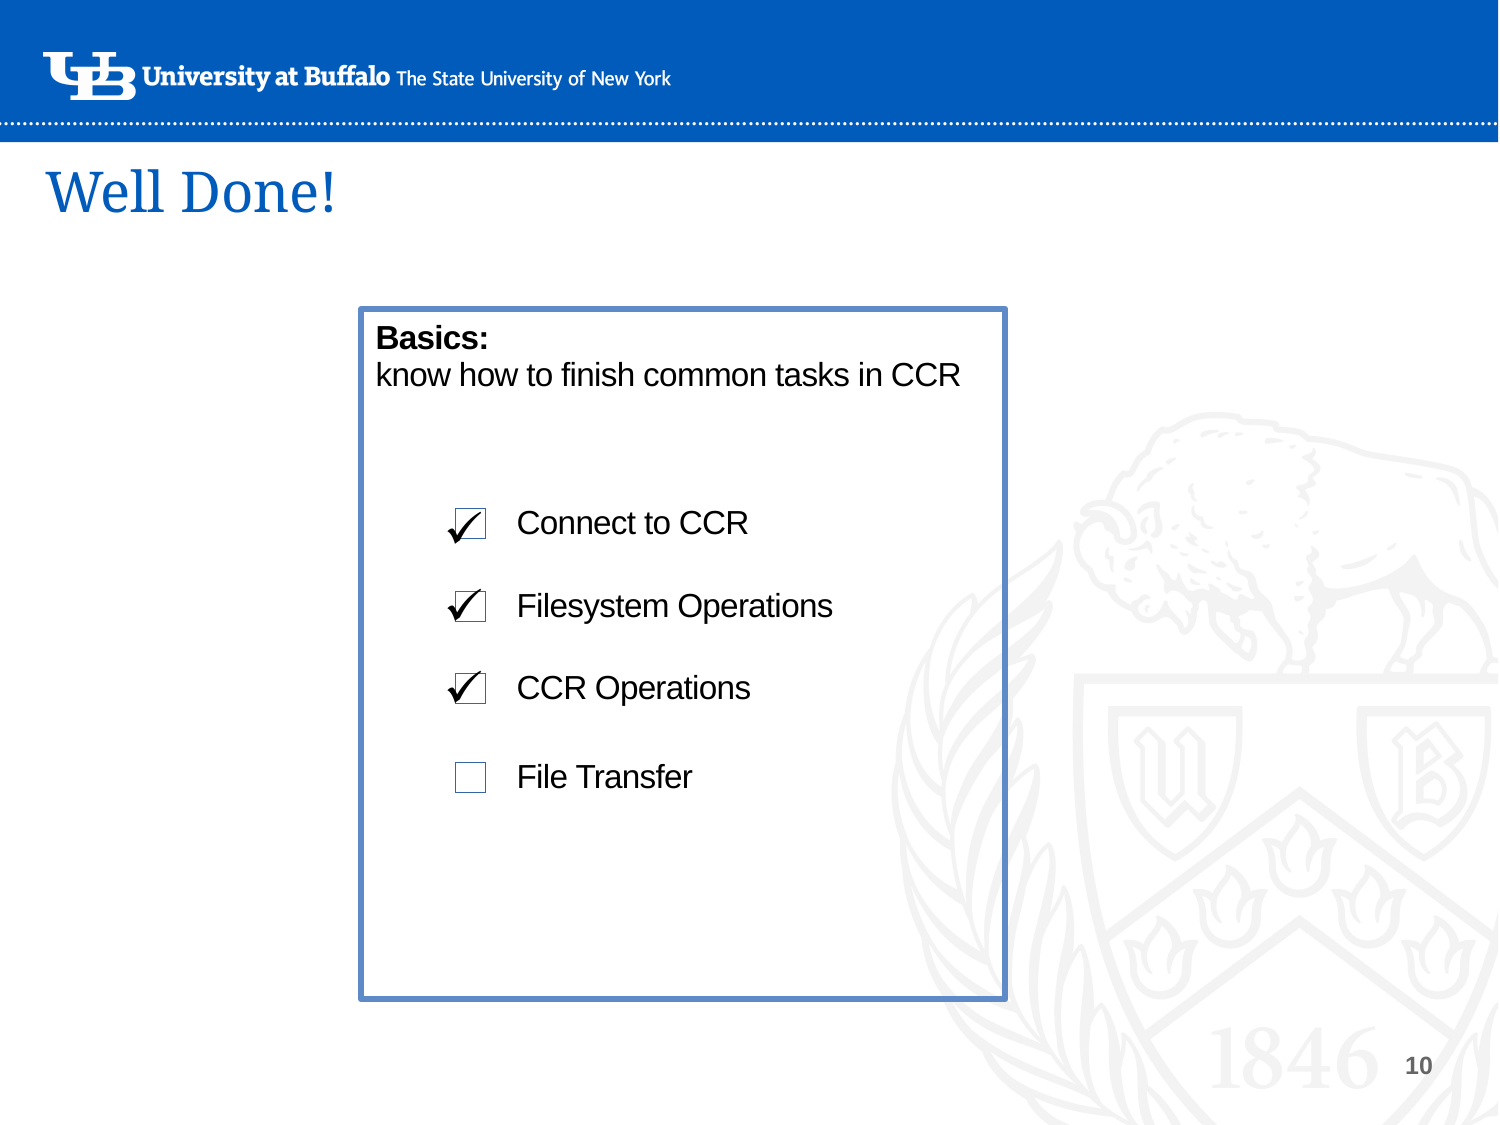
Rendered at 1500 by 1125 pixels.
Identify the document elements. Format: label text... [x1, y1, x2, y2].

text_box File Transfer [501, 751, 748, 804]
text_box ✓ [429, 585, 496, 646]
text_box [360, 309, 1006, 1000]
text_box CCR Operations [501, 662, 868, 715]
text_box ✓ [429, 508, 496, 569]
text_box ✓ [429, 667, 496, 729]
title Well Done! [30, 153, 1387, 233]
picture [0, 0, 1499, 1125]
text_box Filesystem Operations [501, 579, 868, 633]
text_box Connect to CCR [501, 497, 784, 550]
text_box Basics: know how to finish common tasks in CCR [360, 312, 1003, 405]
